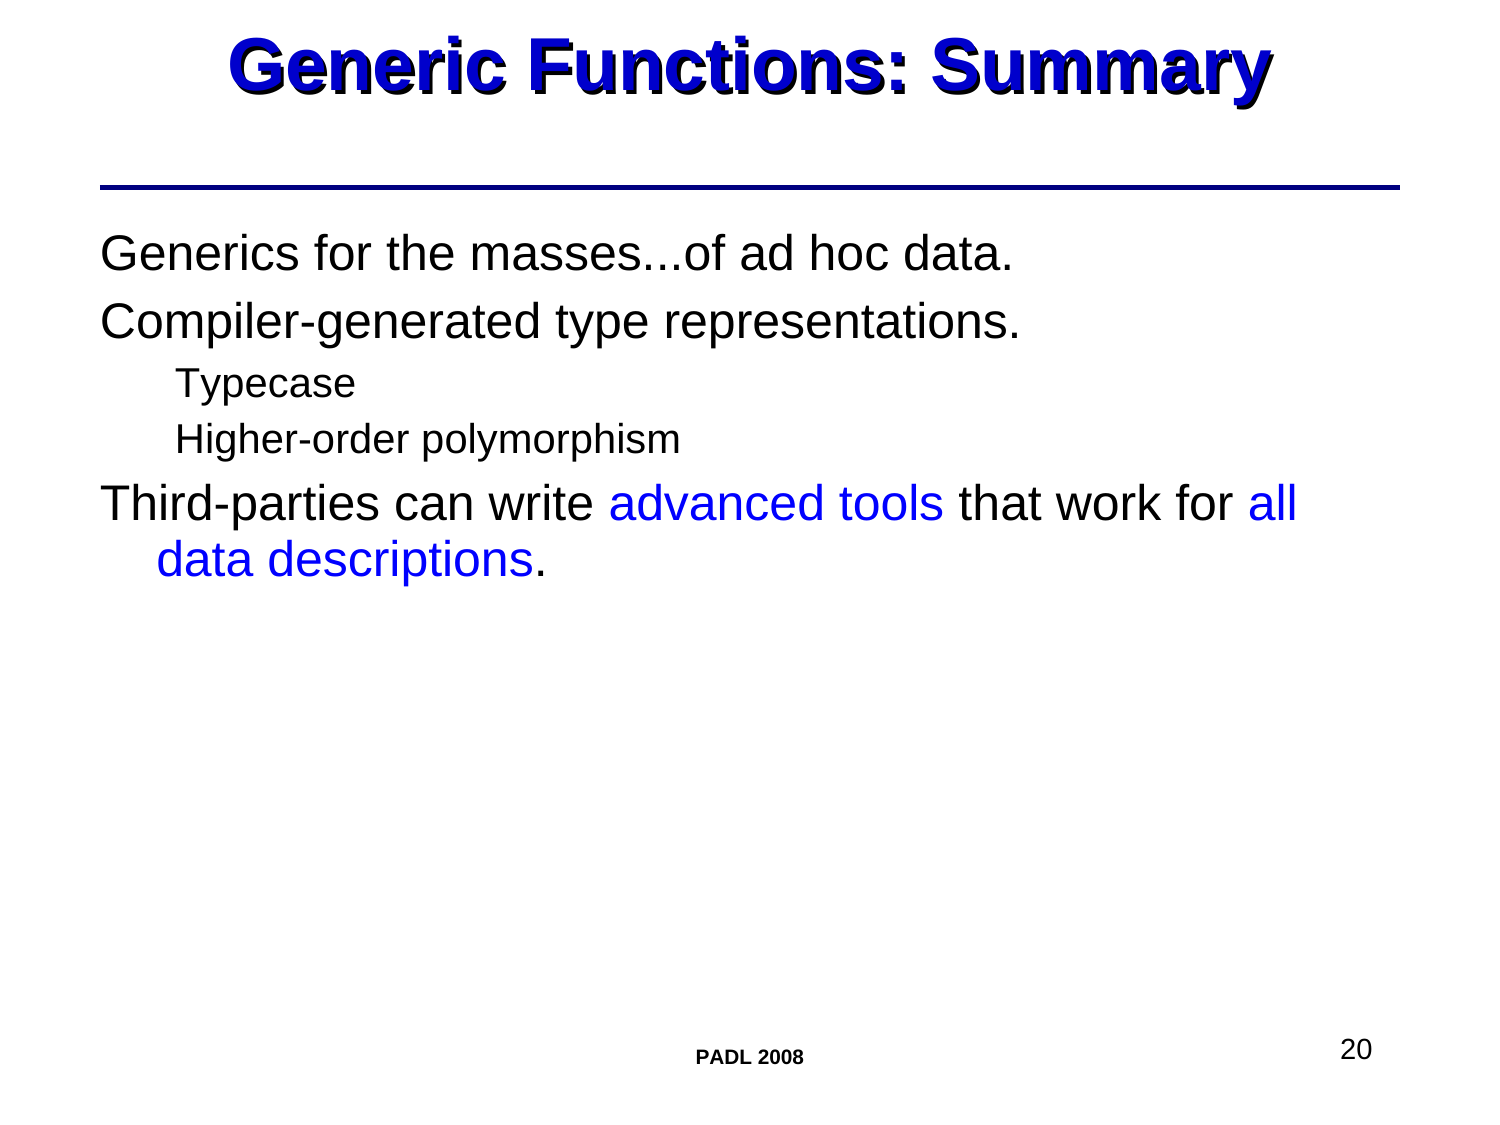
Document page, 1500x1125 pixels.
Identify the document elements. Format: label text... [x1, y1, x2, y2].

list Generics for the masses...of ad hoc data. Compiler-generated type representations. Typecase Higher-order polymorphism Third-parties can write advanced tools that work for all data descriptions. [99, 224, 1375, 986]
title Generic Functions: Summary [99, 0, 1401, 156]
